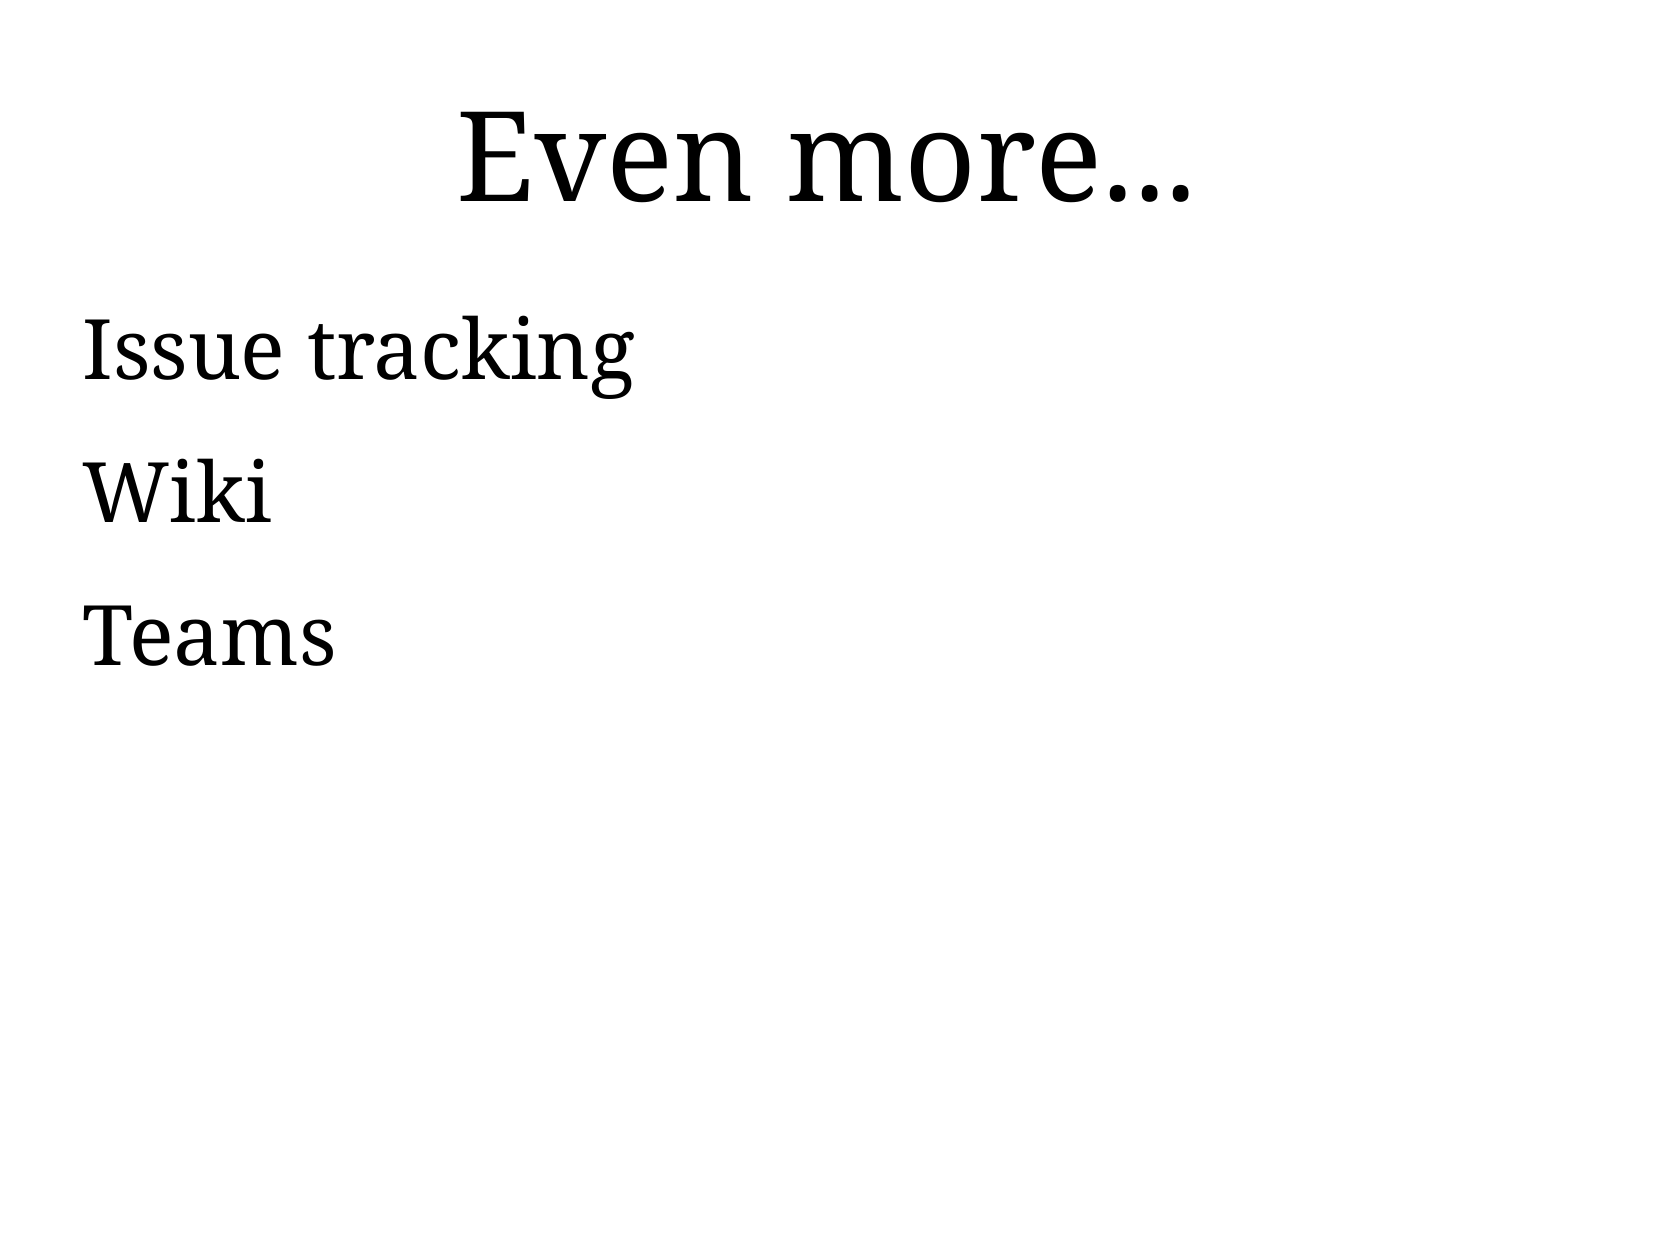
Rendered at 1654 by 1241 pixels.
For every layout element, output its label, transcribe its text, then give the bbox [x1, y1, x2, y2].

title Even more... [82, 49, 1571, 257]
list Issue tracking Wiki Teams [82, 290, 1571, 1010]
